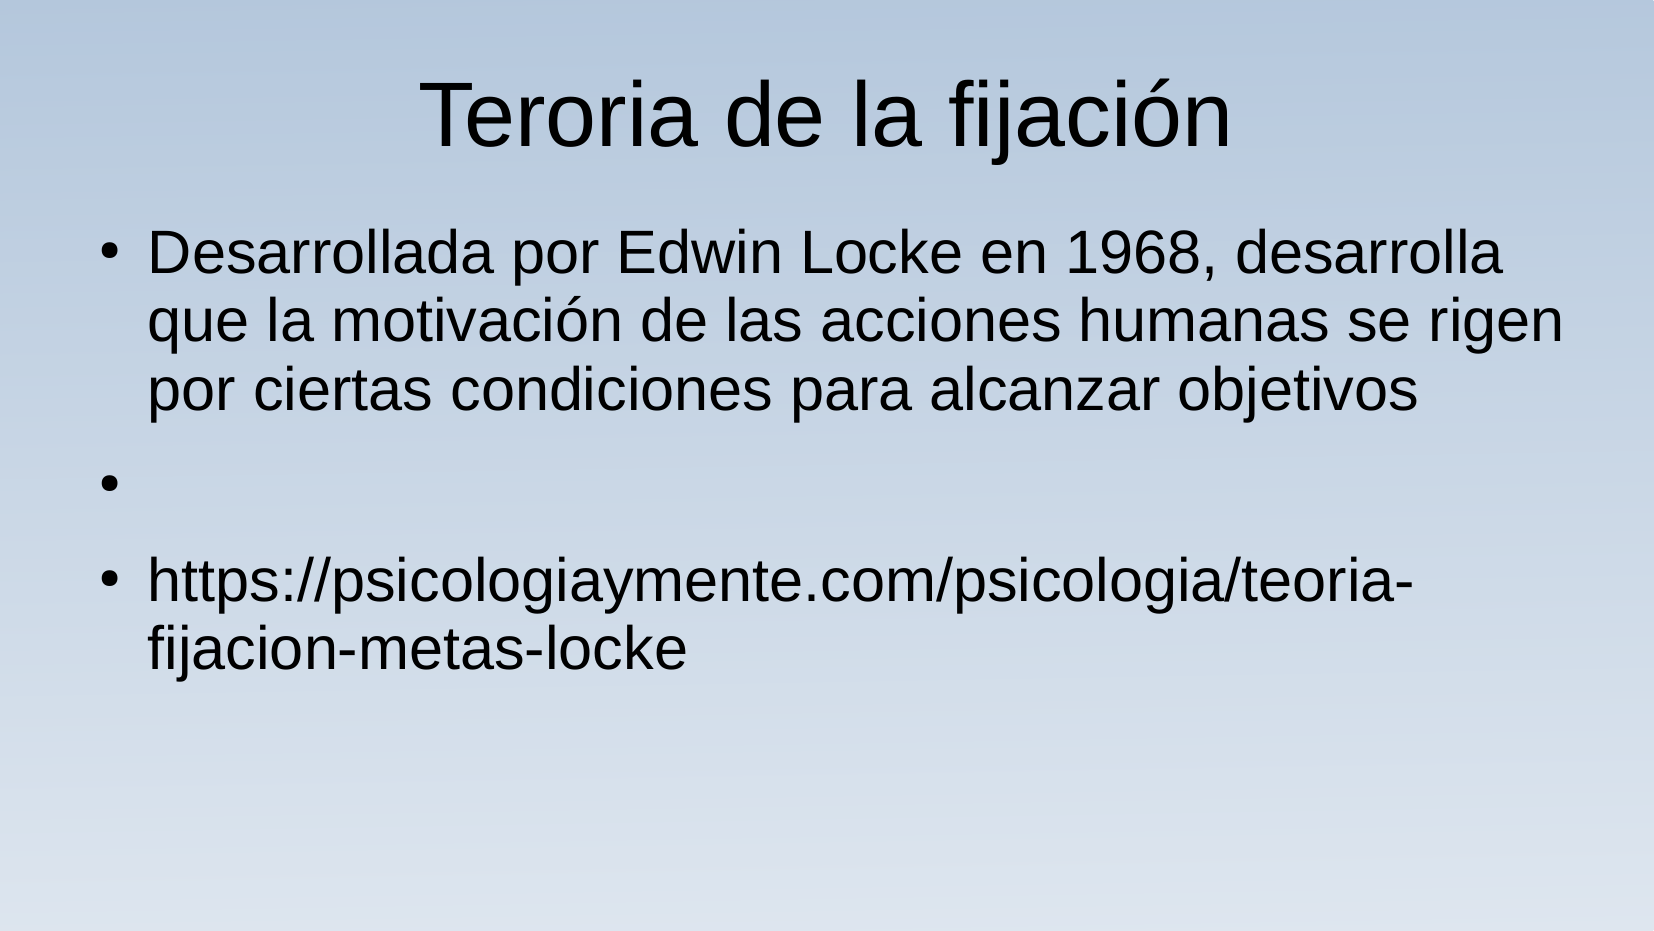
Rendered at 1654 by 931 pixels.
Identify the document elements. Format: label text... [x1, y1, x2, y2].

title Teroria de la fijación [82, 37, 1571, 193]
list Desarrollada por Edwin Locke en 1968, desarrolla que la motivación de las acciones humanas se rigen por ciertas condiciones para alcanzar objetivos https://psicologiaymente.com/psicologia/teoria-fijacion-metas-locke [82, 217, 1571, 758]
